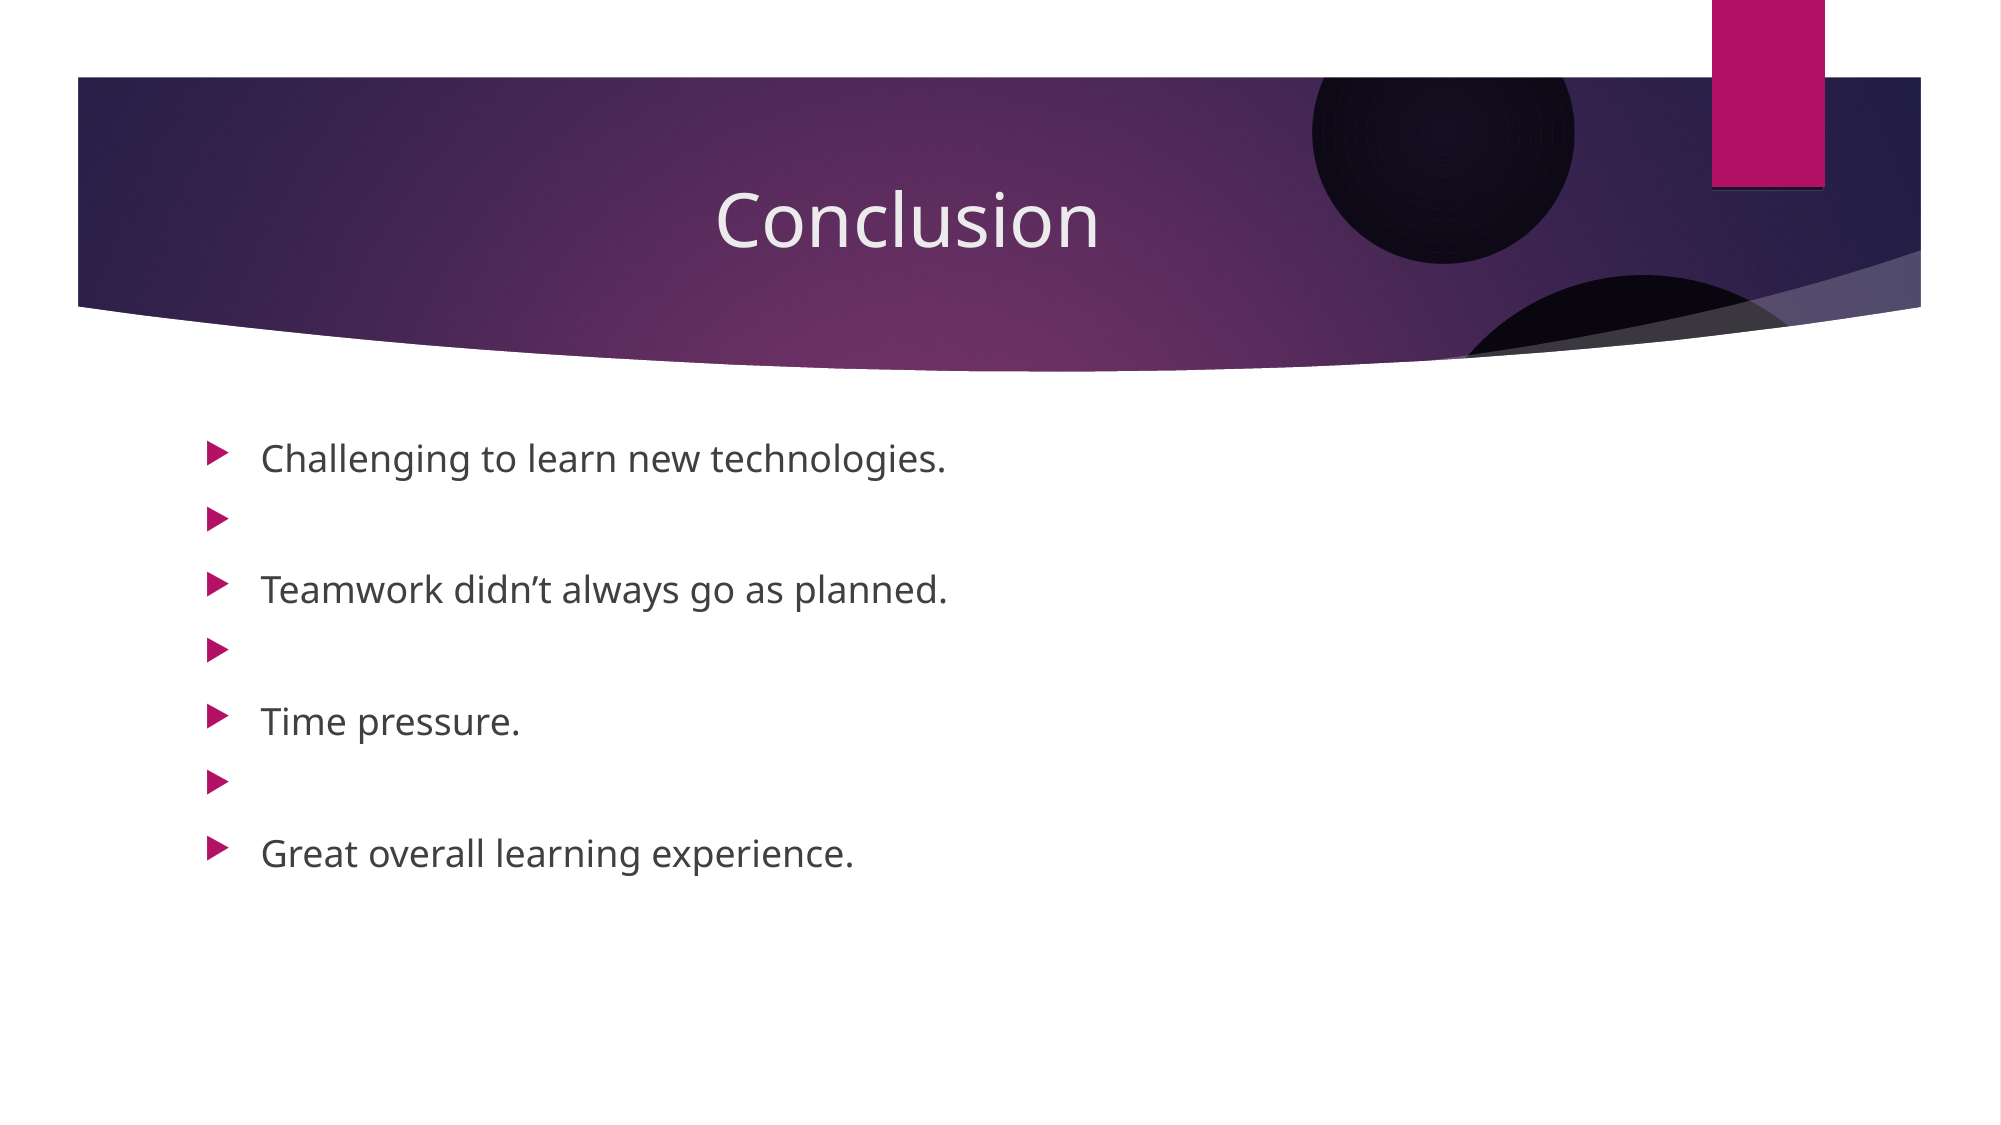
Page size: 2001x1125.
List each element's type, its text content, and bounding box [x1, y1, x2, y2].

list Challenging to learn new technologies. Teamwork didn’t always go as planned. Time pressure. Great overall learning experience. [189, 427, 1638, 988]
title Conclusion [189, 159, 1627, 276]
